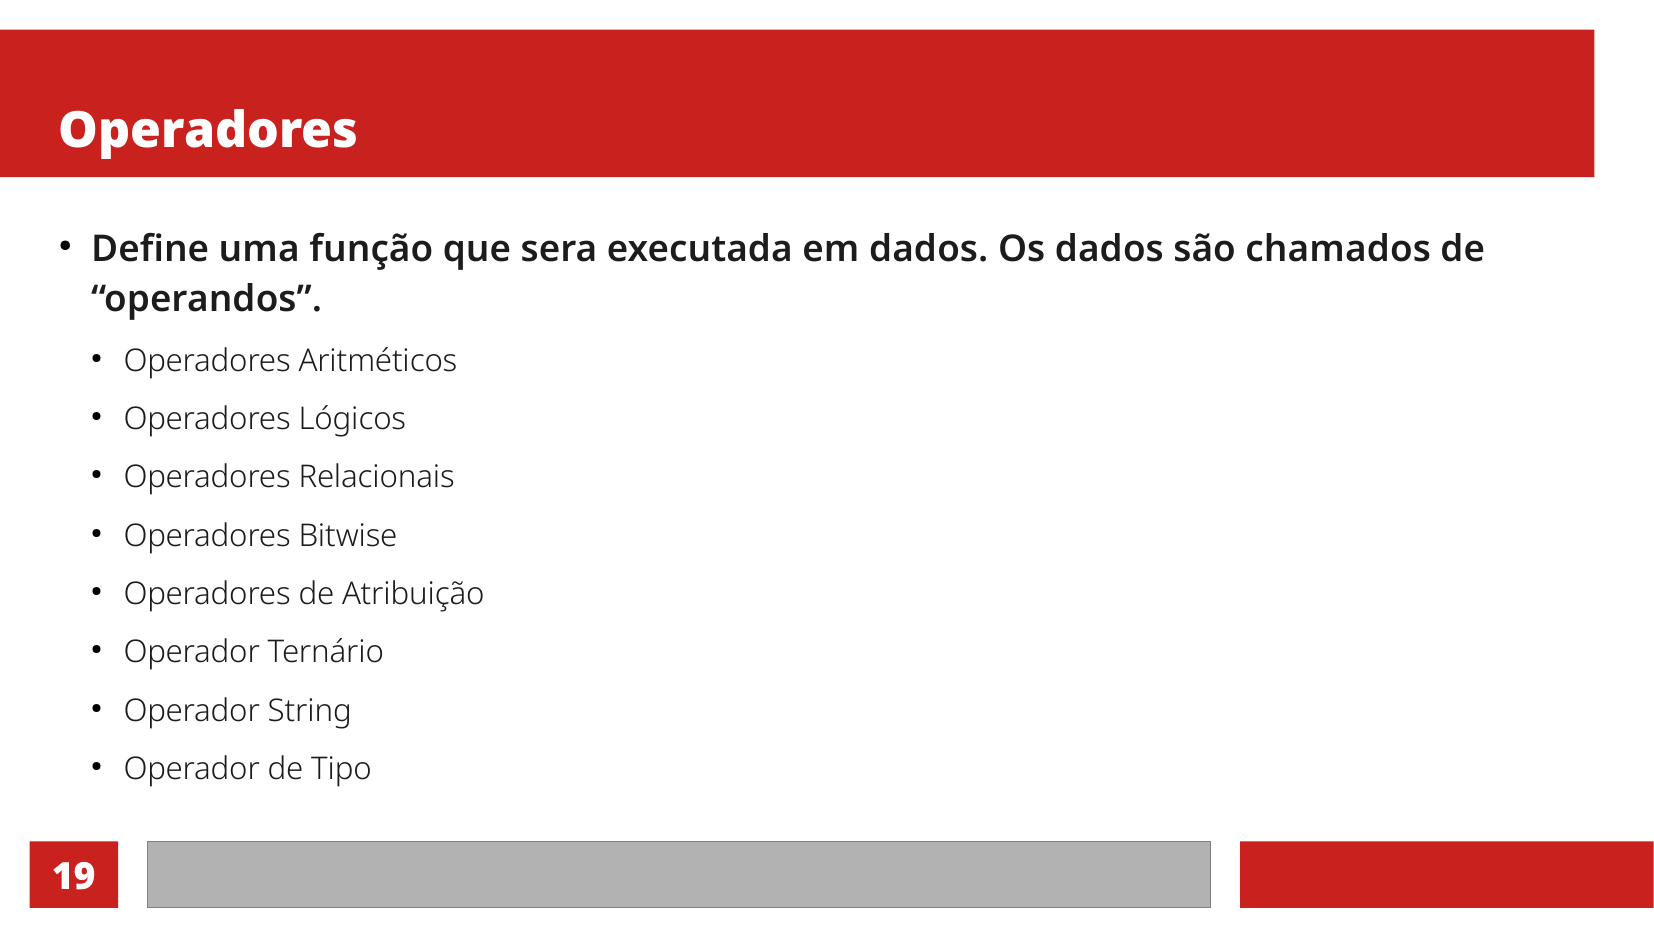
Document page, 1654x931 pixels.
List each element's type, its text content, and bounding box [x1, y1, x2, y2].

title Operadores [59, 44, 1595, 163]
list Define uma função que sera executada em dados. Os dados são chamados de “operandos”. Operadores Aritméticos Operadores Lógicos Operadores Relacionais Operadores Bitwise Operadores de Atribuição Operador Ternário Operador String Operador de Tipo [59, 221, 1565, 798]
